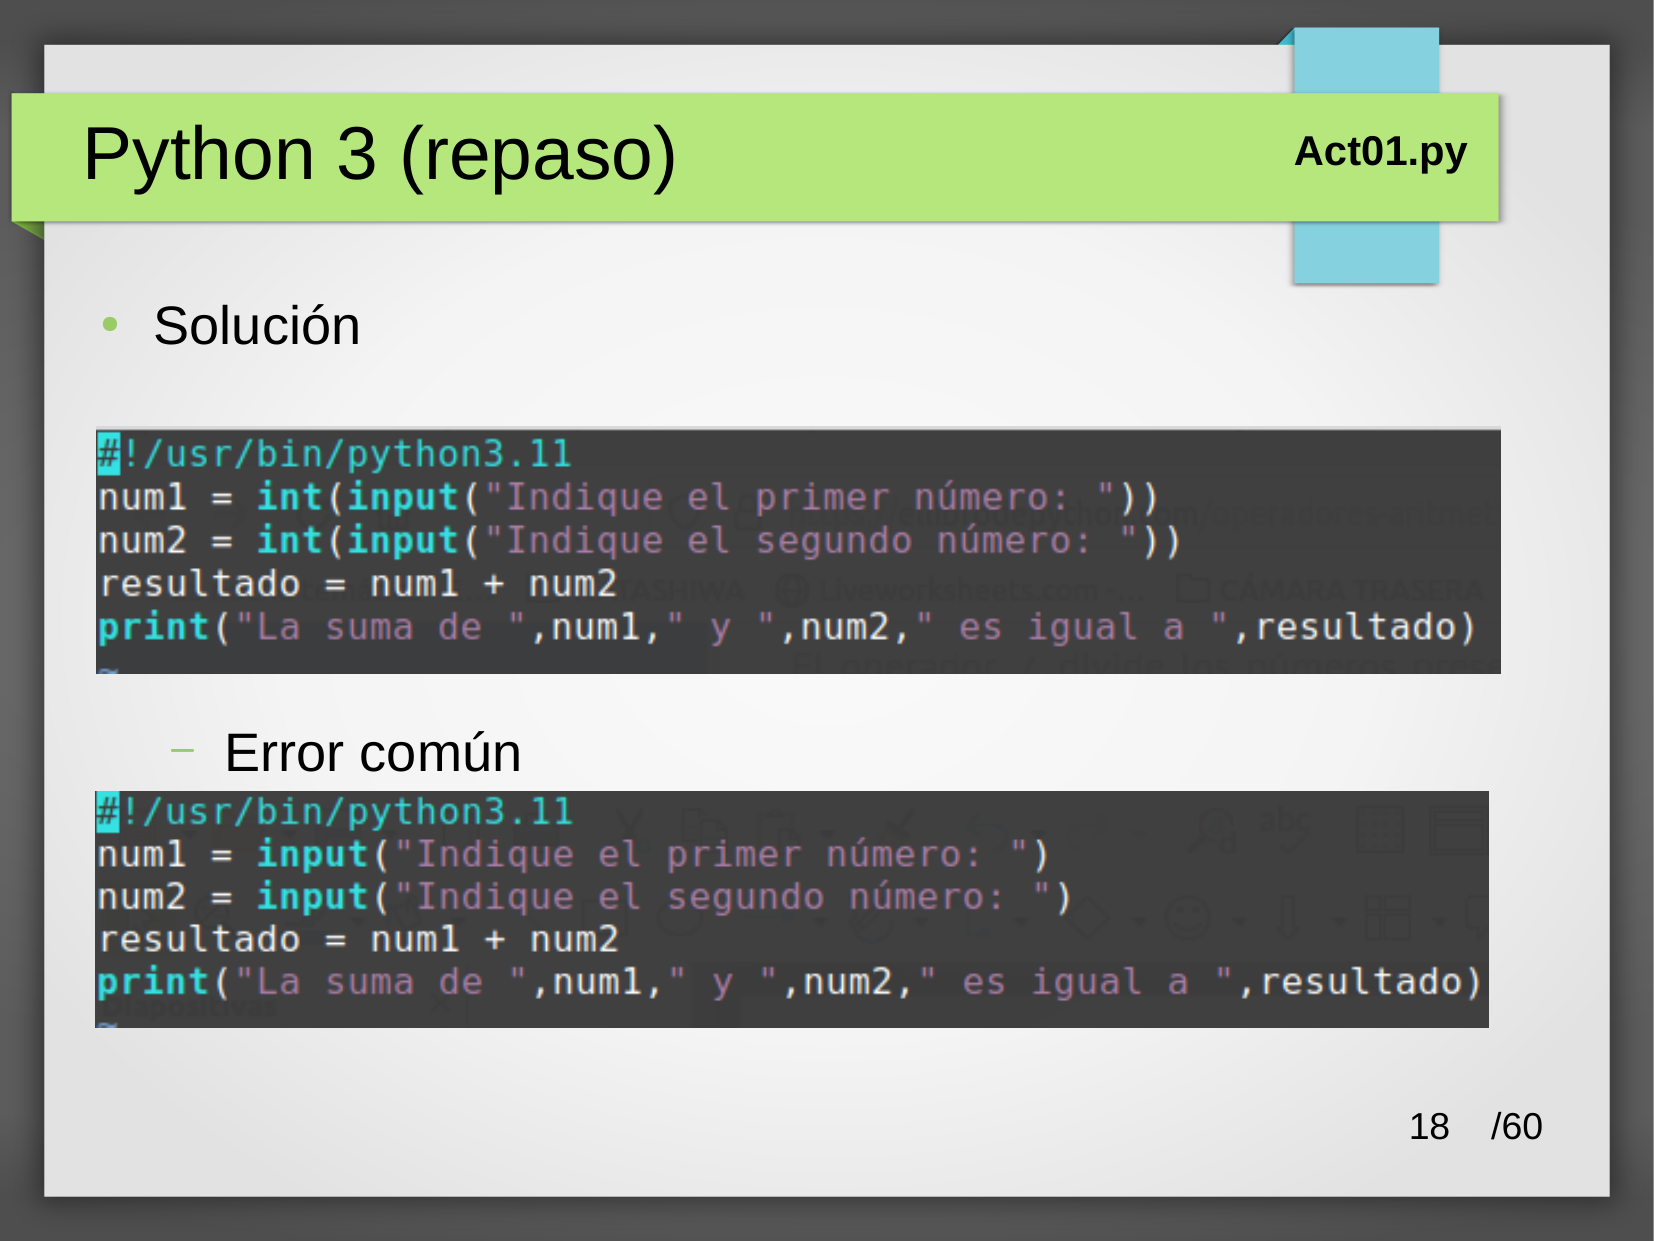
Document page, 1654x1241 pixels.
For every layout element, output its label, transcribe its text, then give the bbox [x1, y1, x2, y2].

text_box Act01.py [1279, 120, 1489, 229]
title Python 3 (repaso) [82, 94, 1264, 213]
text_box <número> [1393, 1098, 1476, 1169]
list Solución Error común [82, 295, 1571, 1015]
picture [0, 0, 1654, 1241]
text_box /60 [1476, 1098, 1644, 1169]
